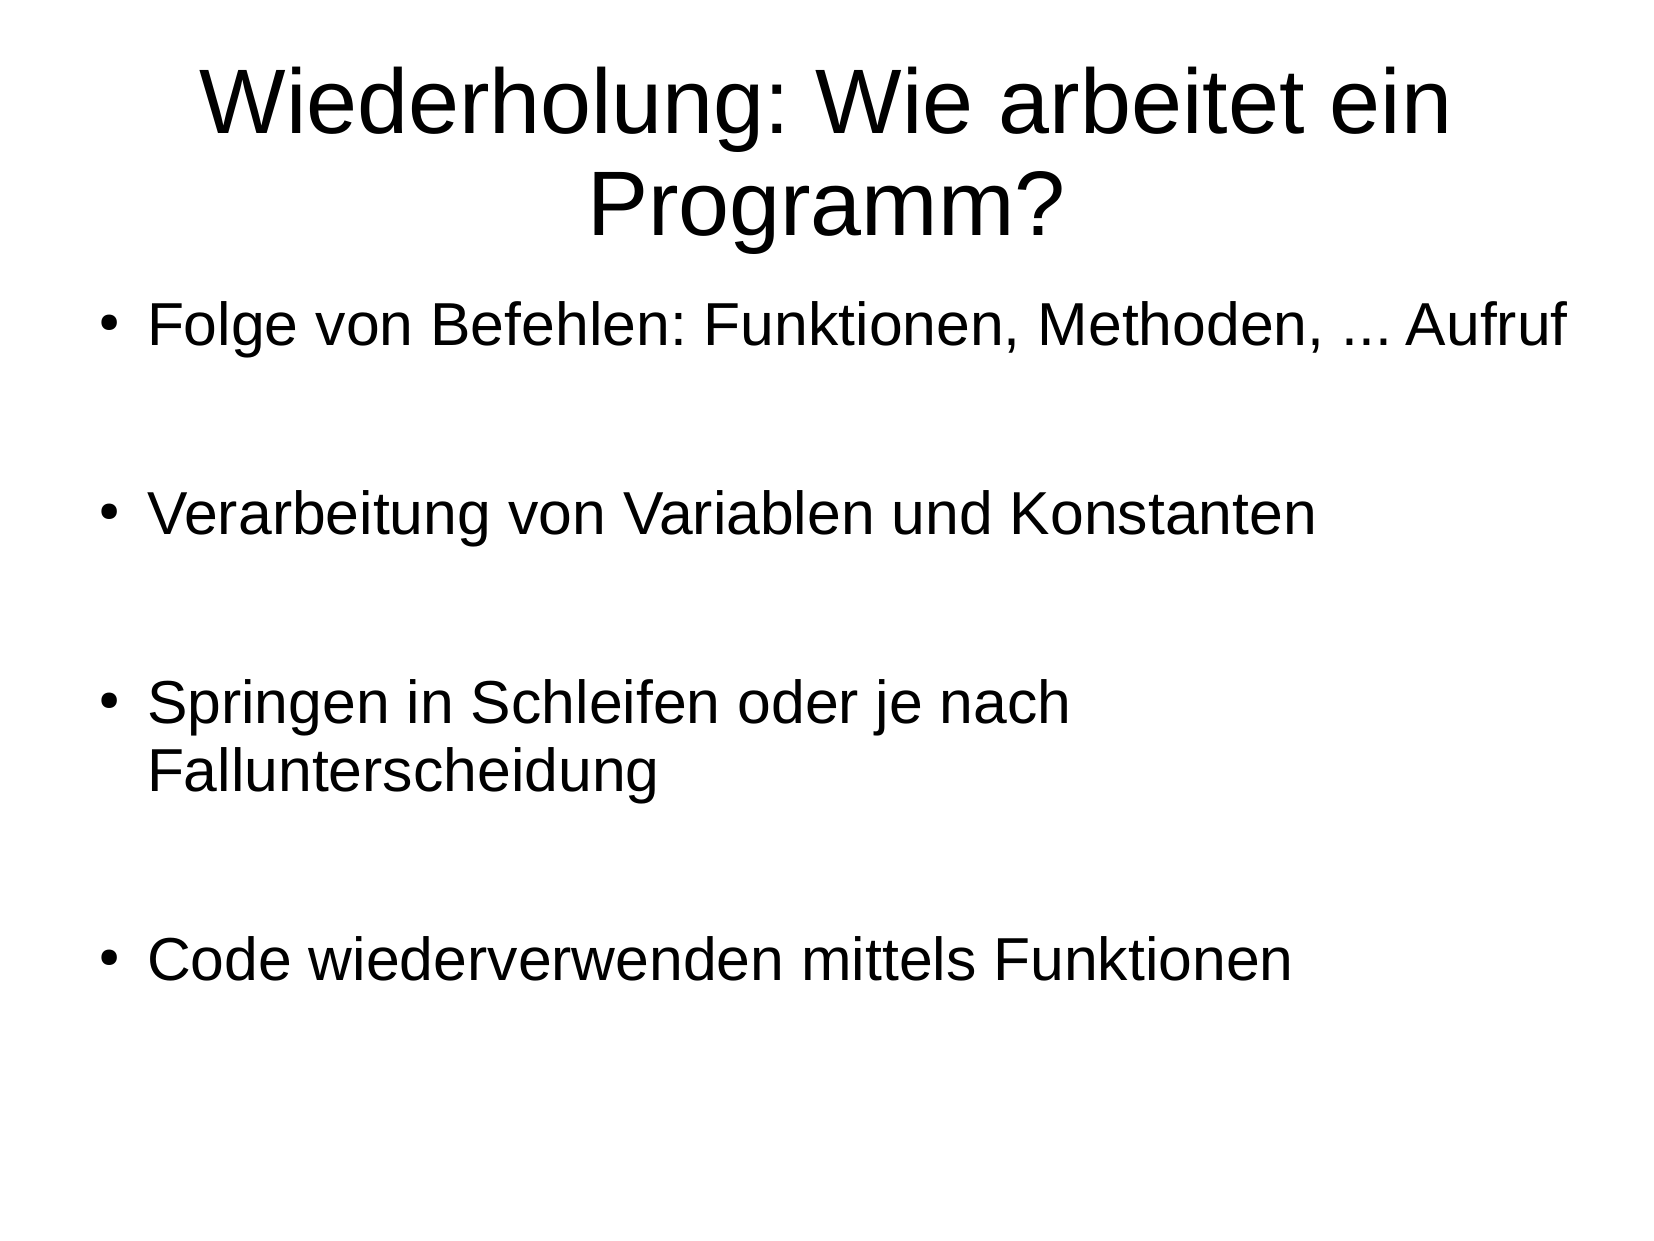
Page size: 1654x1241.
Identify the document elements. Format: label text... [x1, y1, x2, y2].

title Wiederholung: Wie arbeitet ein Programm? [82, 49, 1571, 257]
list Folge von Befehlen: Funktionen, Methoden, ... Aufruf Verarbeitung von Variablen und Konstanten Springen in Schleifen oder je nach Fallunterscheidung Code wiederverwenden mittels Funktionen [82, 290, 1571, 1010]
